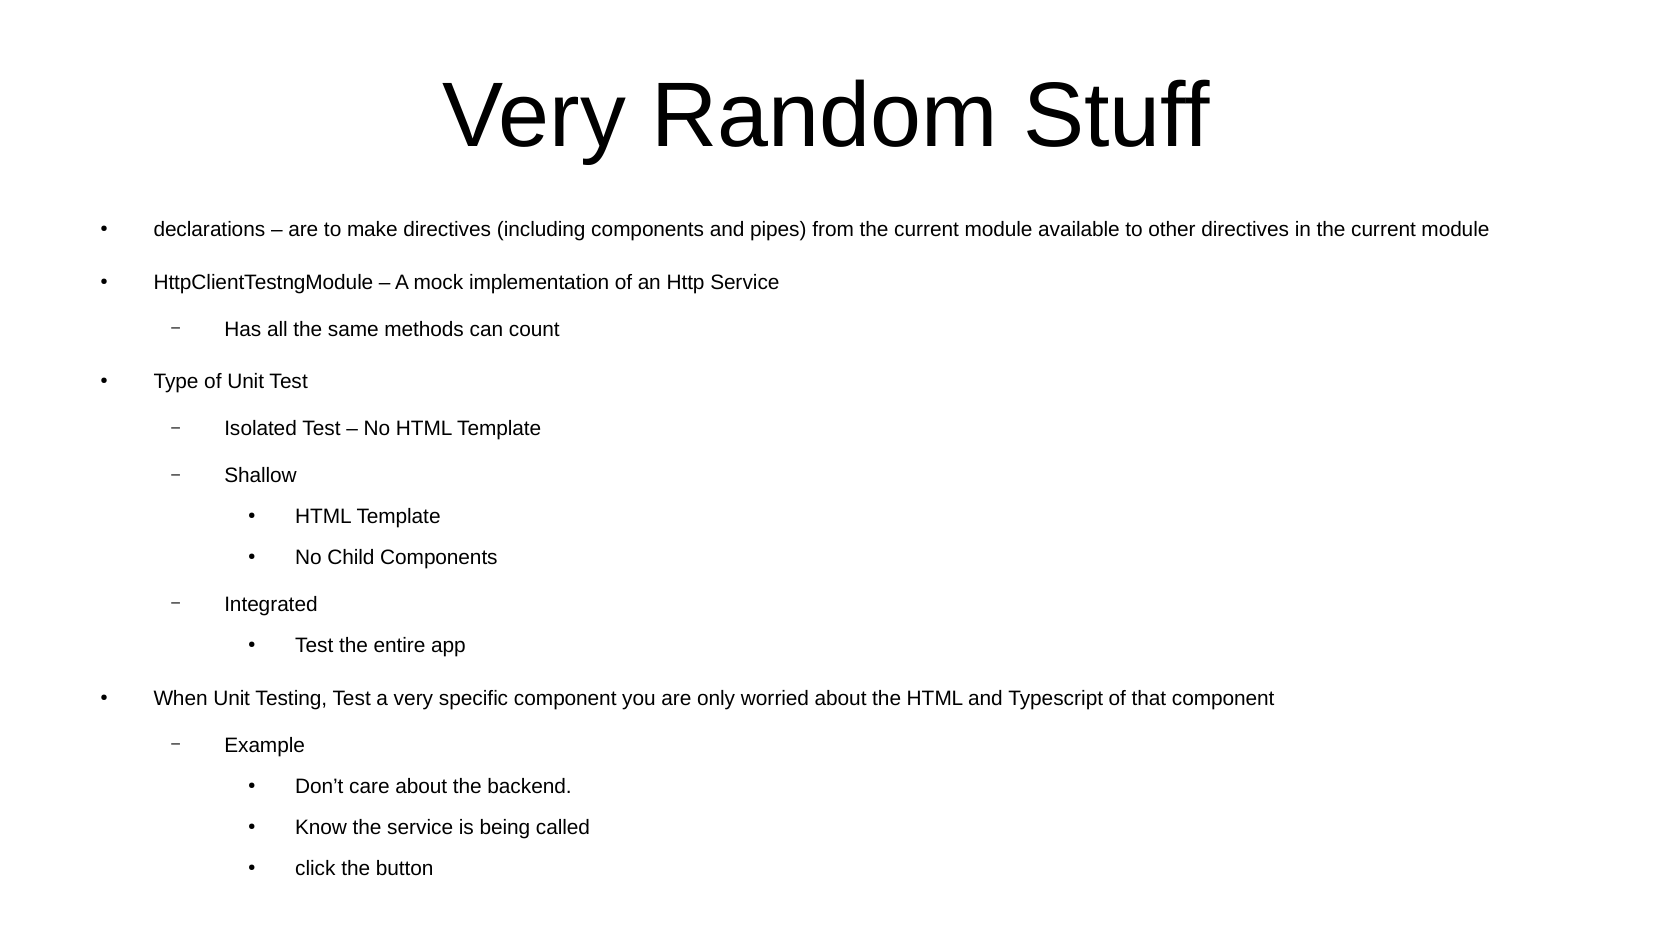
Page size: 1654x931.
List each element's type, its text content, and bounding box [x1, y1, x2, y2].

list declarations – are to make directives (including components and pipes) from the current module available to other directives in the current module HttpClientTestngModule – A mock implementation of an Http Service Has all the same methods can count Type of Unit Test Isolated Test – No HTML Template Shallow HTML Template No Child Components Integrated Test the entire app When Unit Testing, Test a very specific component you are only worried about the HTML and Typescript of that component Example Don’t care about the backend. Know the service is being called click the button [82, 217, 1636, 916]
title Very Random Stuff [82, 37, 1571, 193]
